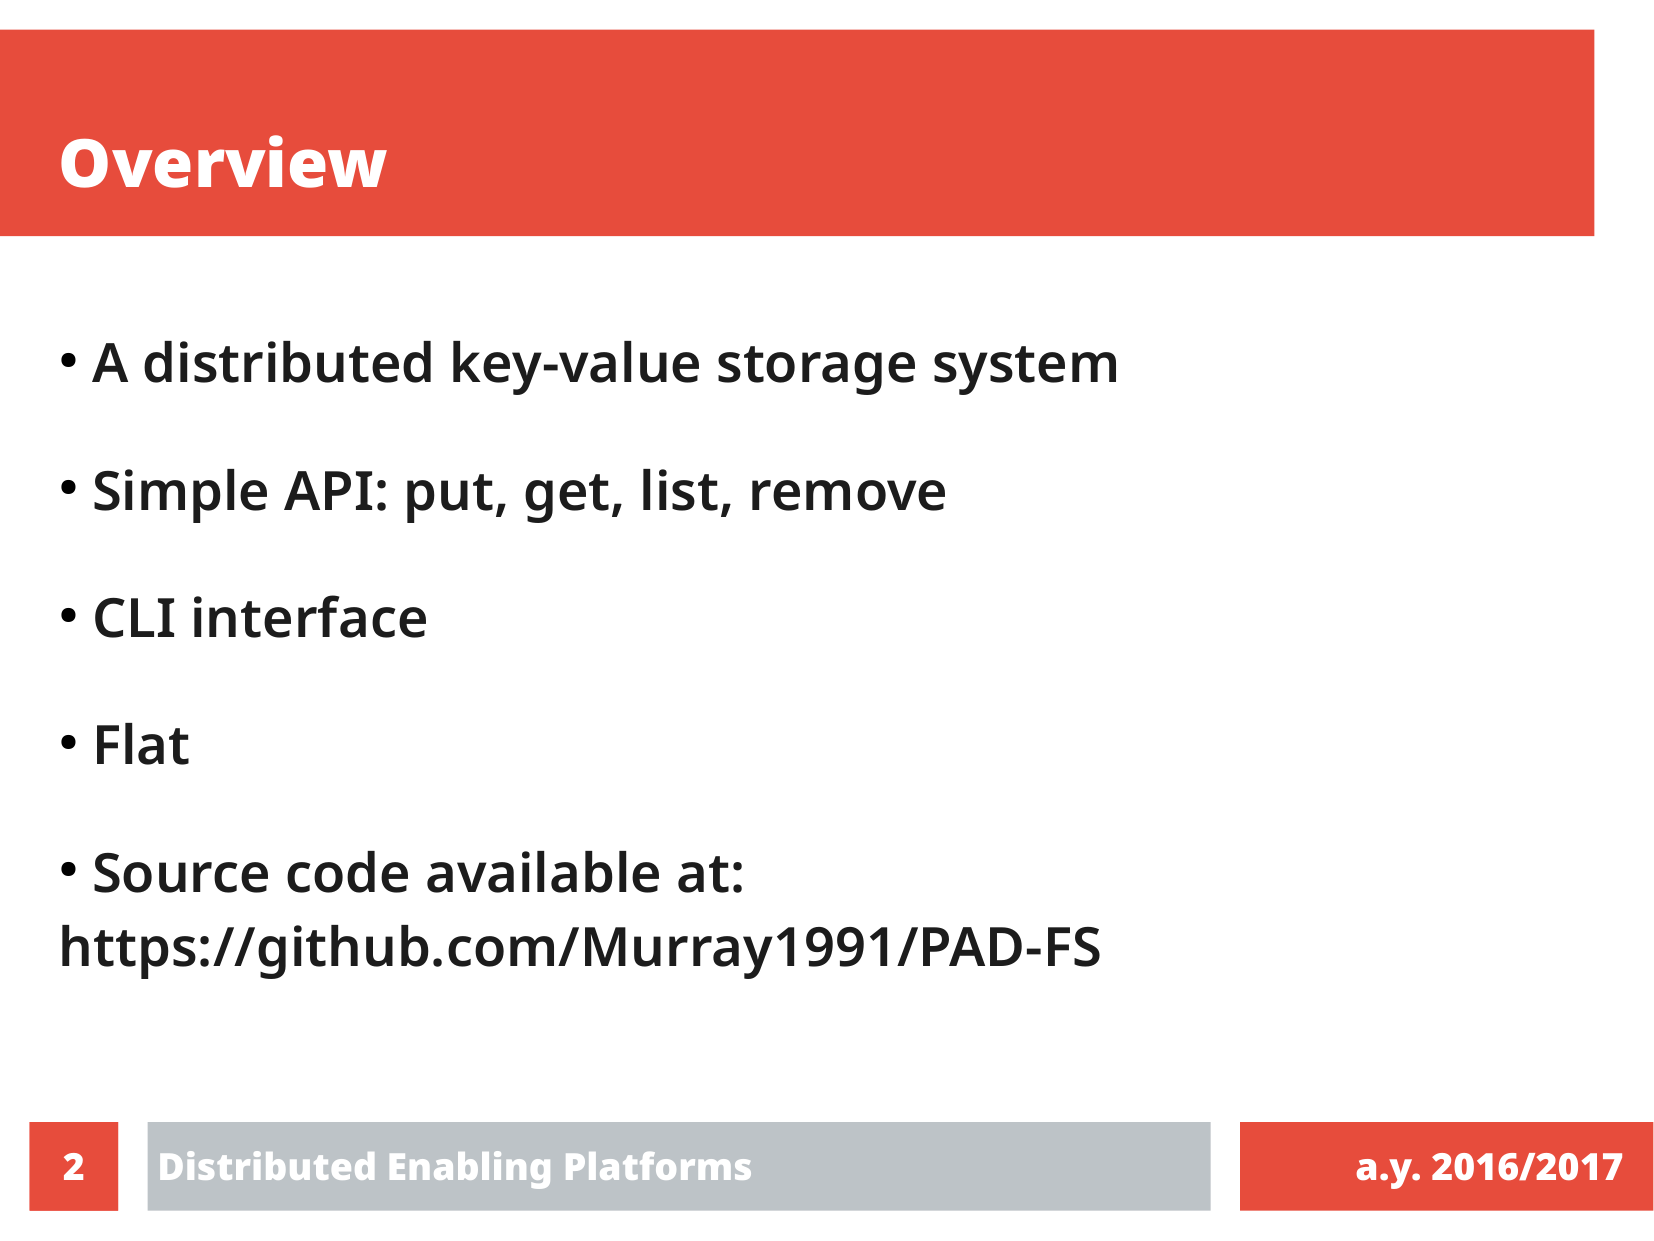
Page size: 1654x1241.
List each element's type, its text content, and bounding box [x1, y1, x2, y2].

list A distributed key-value storage system Simple API: put, get, list, remove CLI interface Flat Source code available at:https://github.com/Murray1991/PAD-FS [59, 324, 1565, 1093]
title Overview [59, 59, 1595, 207]
